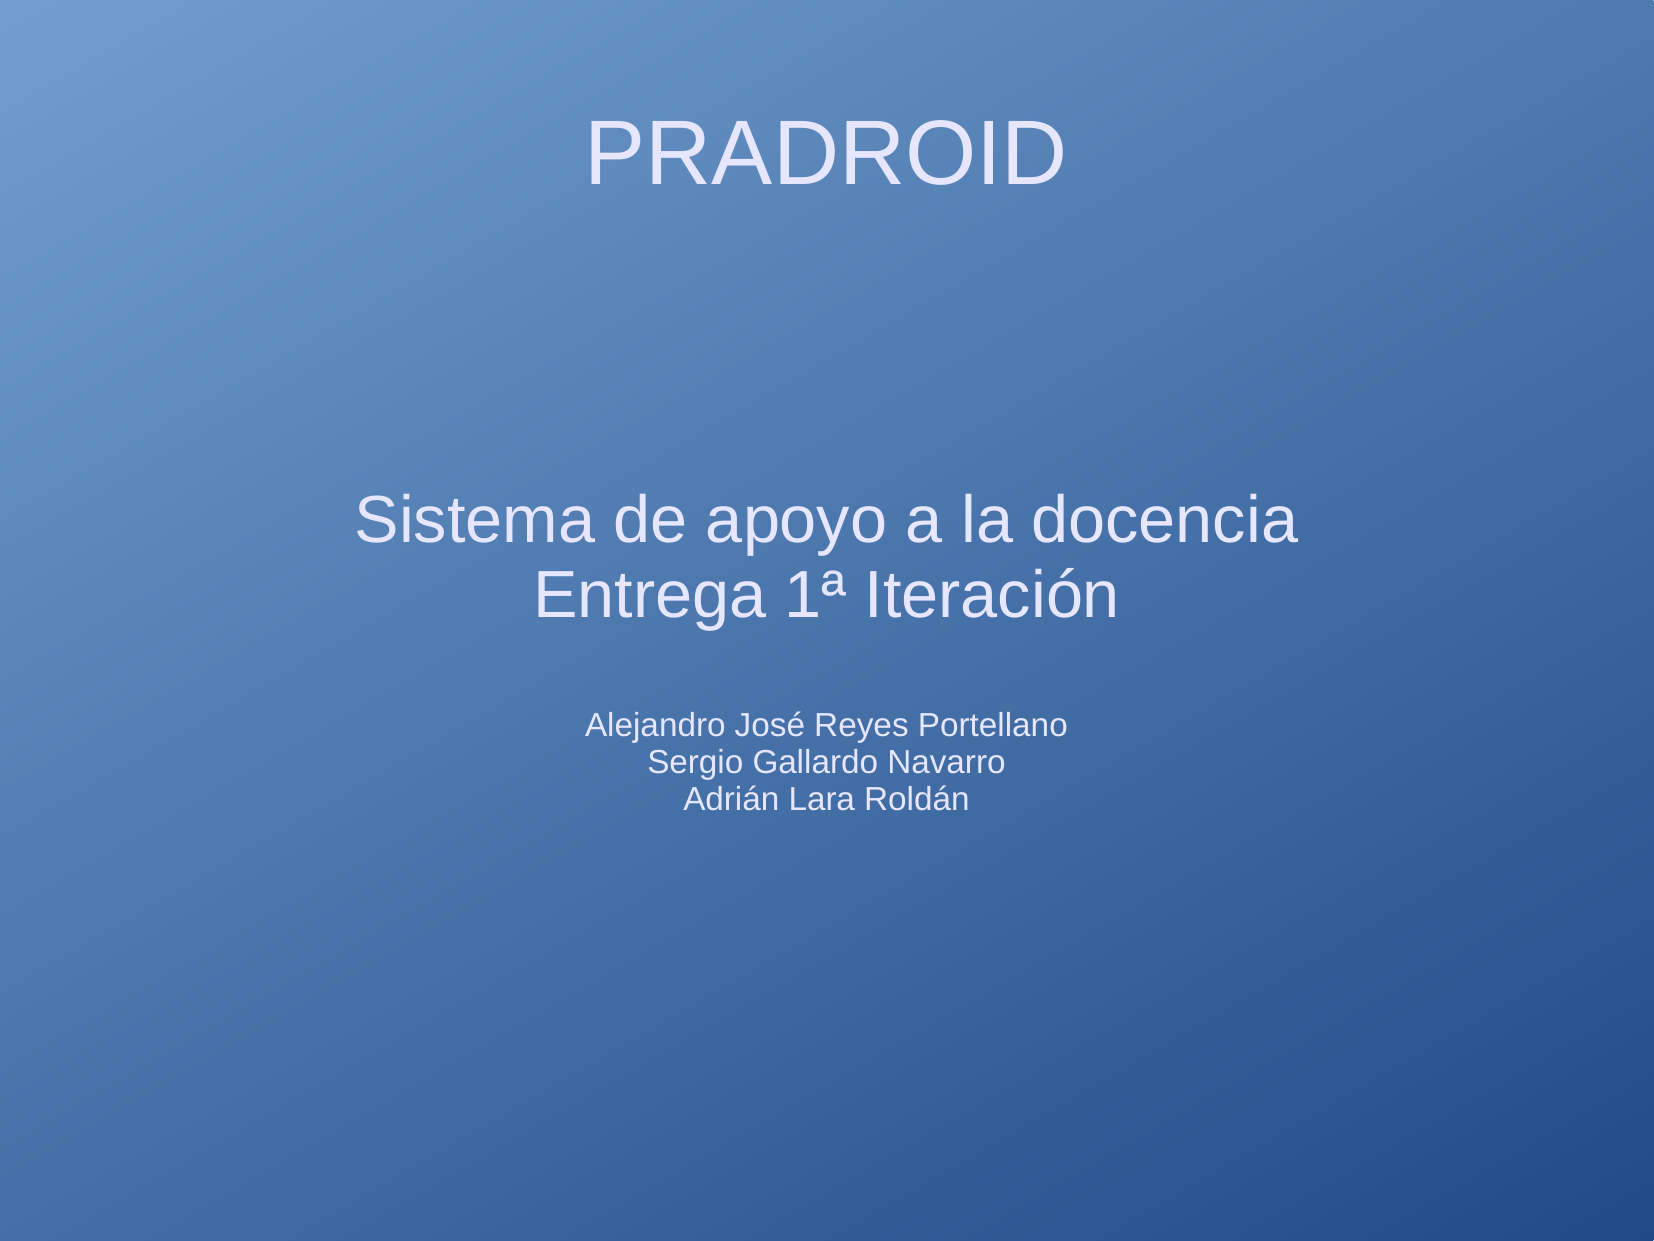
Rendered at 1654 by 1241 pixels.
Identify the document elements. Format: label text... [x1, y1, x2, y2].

title PRADROID [82, 49, 1571, 257]
subtitle Sistema de apoyo a la docencia Entrega 1ª Iteración Alejandro José Reyes Portellano Sergio Gallardo Navarro Adrián Lara Roldán [82, 290, 1571, 1010]
